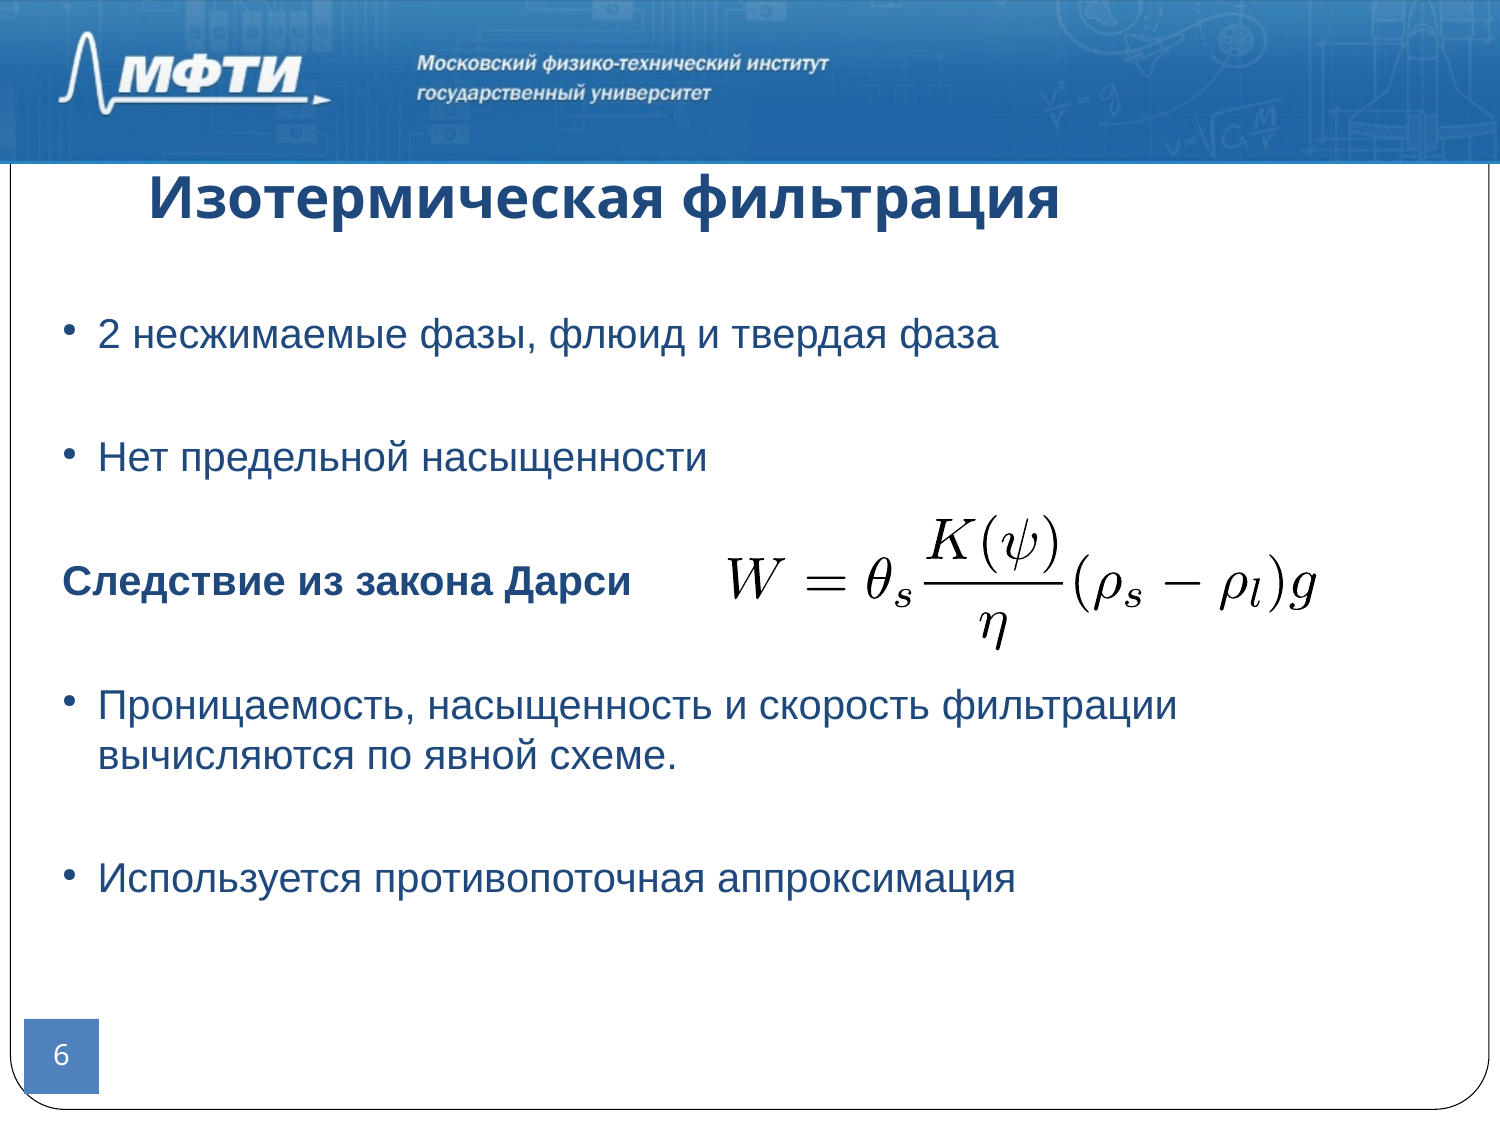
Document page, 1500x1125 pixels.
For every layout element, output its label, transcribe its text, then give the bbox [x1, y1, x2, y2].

text_box <номер> [24, 1018, 99, 1094]
text_box [724, 515, 1319, 651]
text_box Изотермическая фильтрация [147, 143, 1425, 247]
picture [0, 0, 1500, 164]
text_box 2 несжимаемые фазы, флюид и твердая фаза Нет предельной насыщенности Следствие из закона Дарси Проницаемость, насыщенность и скорость фильтрации вычисляются по явной схеме. Используется противопоточная аппроксимация [47, 299, 1430, 1085]
